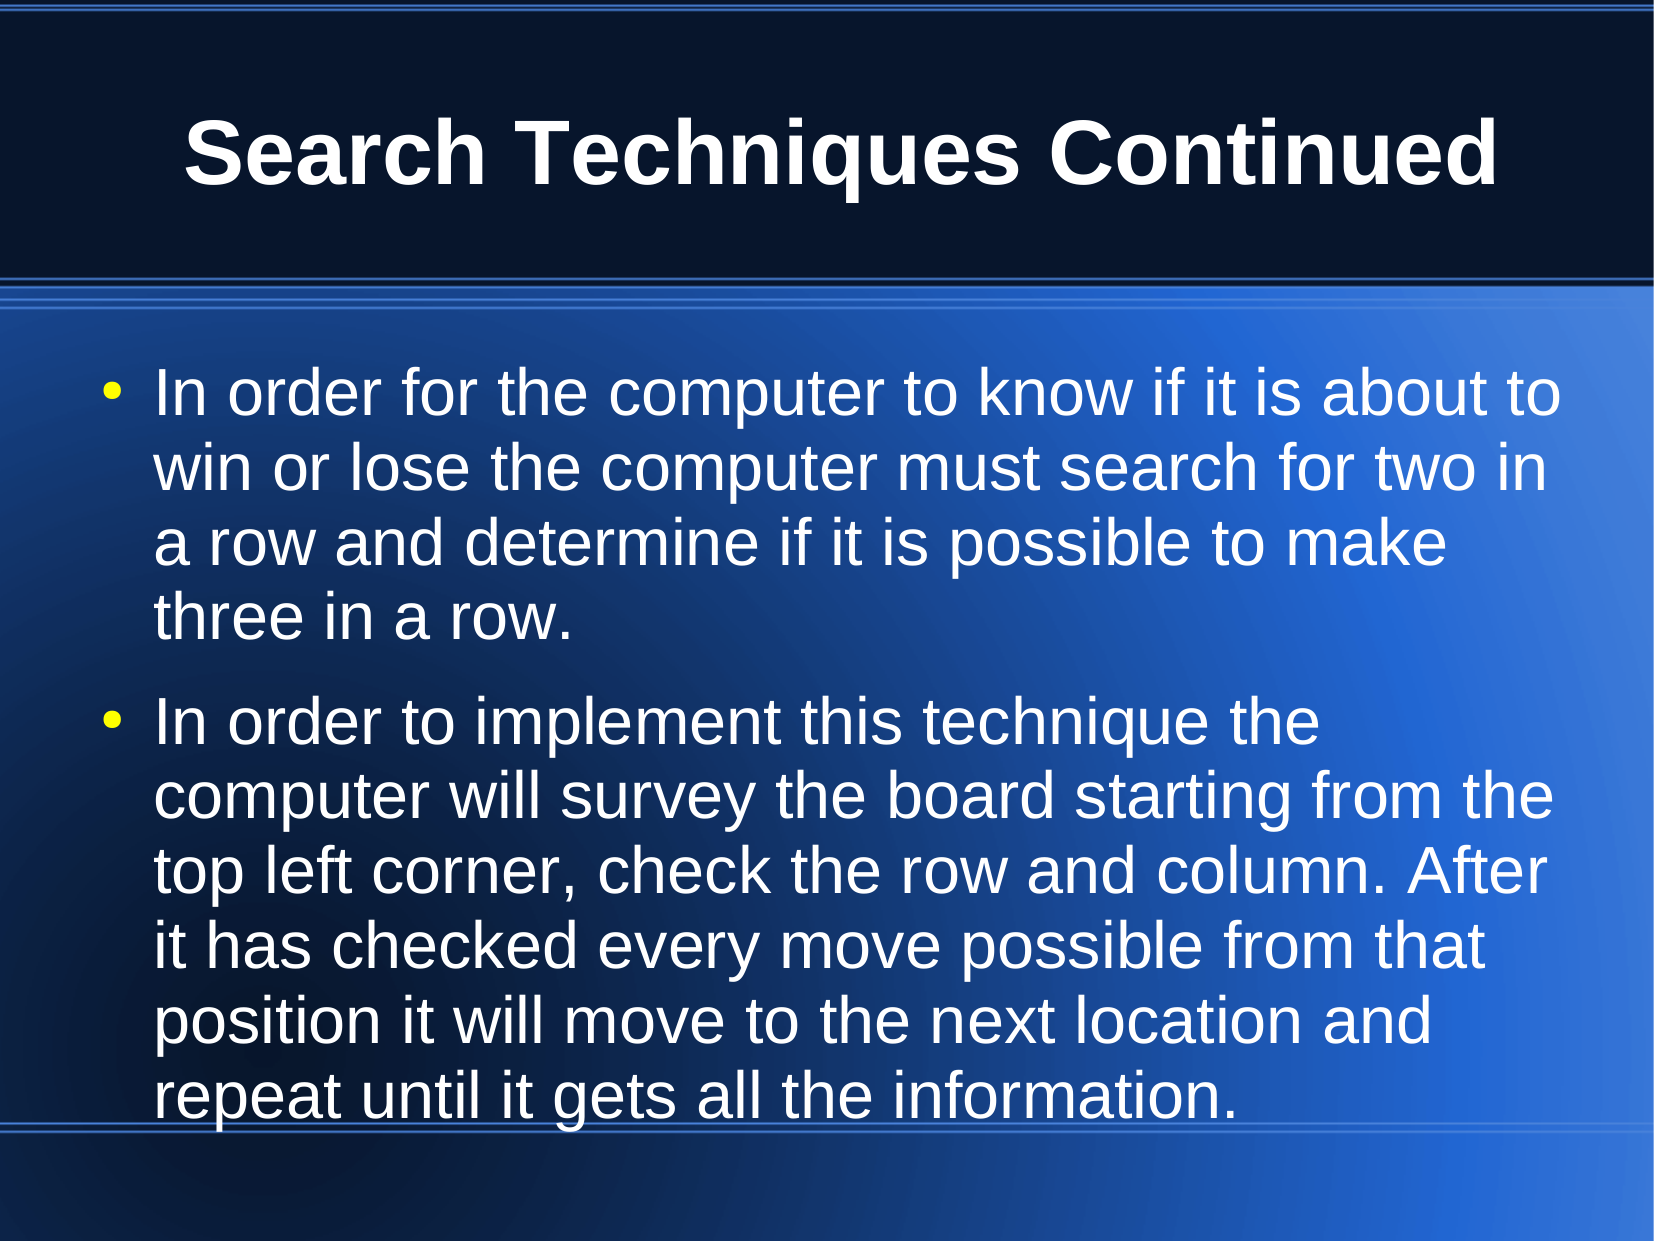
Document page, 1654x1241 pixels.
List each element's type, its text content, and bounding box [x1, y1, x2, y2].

picture [0, 0, 1654, 1241]
list In order for the computer to know if it is about to win or lose the computer must search for two in a row and determine if it is possible to make three in a row. In order to implement this technique the computer will survey the board starting from the top left corner, check the row and column. After it has checked every move possible from that position it will move to the next location and repeat until it gets all the information. [82, 355, 1571, 1133]
title Search Techniques Continued [82, 49, 1571, 257]
